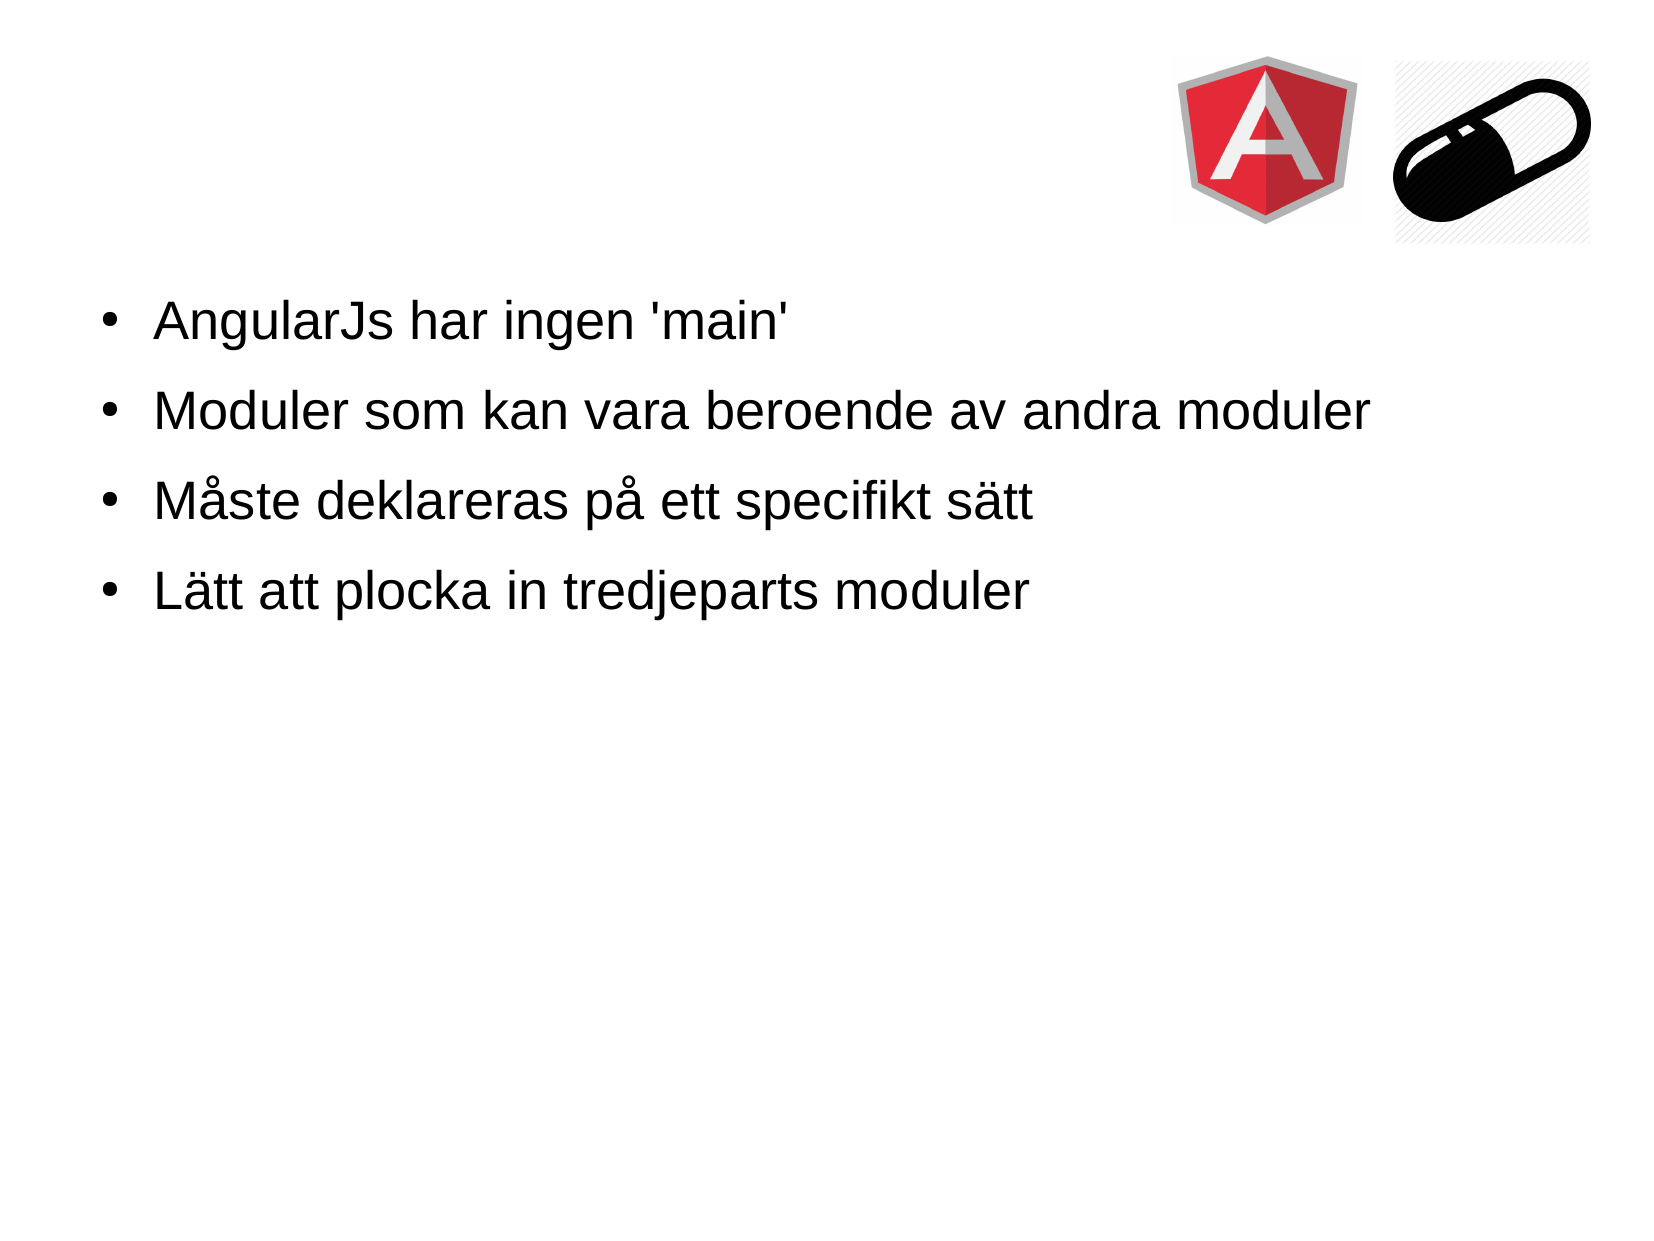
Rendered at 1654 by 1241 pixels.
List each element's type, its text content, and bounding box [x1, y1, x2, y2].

list AngularJs har ingen 'main' Moduler som kan vara beroende av andra moduler Måste deklareras på ett specifikt sätt Lätt att plocka in tredjeparts moduler [82, 290, 1571, 1010]
picture [1170, 55, 1363, 226]
picture [1393, 59, 1591, 245]
